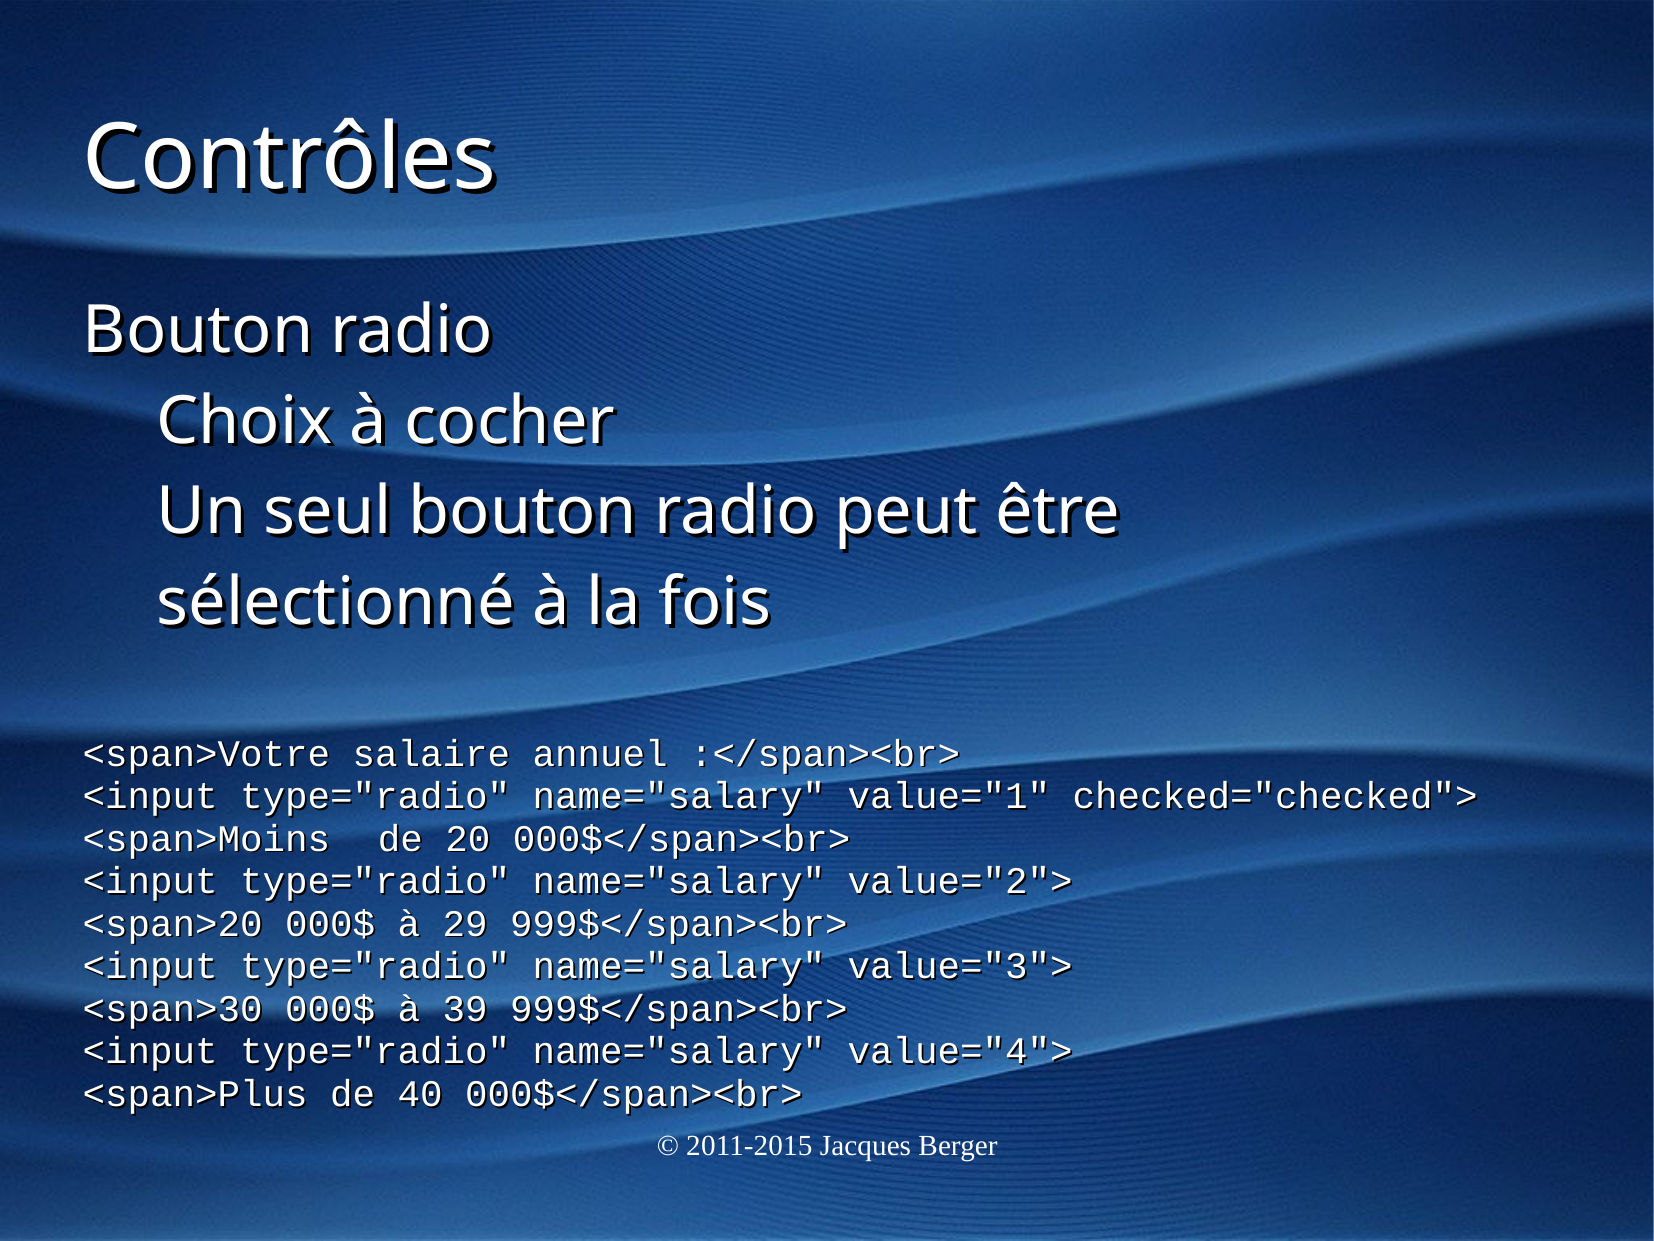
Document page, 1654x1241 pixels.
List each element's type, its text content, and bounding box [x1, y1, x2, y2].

title Contrôles [82, 56, 1571, 250]
picture [0, 0, 1654, 1241]
subtitle Bouton radio Choix à cocher Un seul bouton radio peut être sélectionné à la fois <span>Votre salaire annuel :</span><br> <input type="radio" name="salary" value="1" checked="checked"> <span>Moins de 20 000$</span><br> <input type="radio" name="salary" value="2"> <span>20 000$ à 29 999$</span><br> <input type="radio" name="salary" value="3"> <span>30 000$ à 39 999$</span><br> <input type="radio" name="salary" value="4"> <span>Plus de 40 000$</span><br> [82, 297, 1571, 1102]
